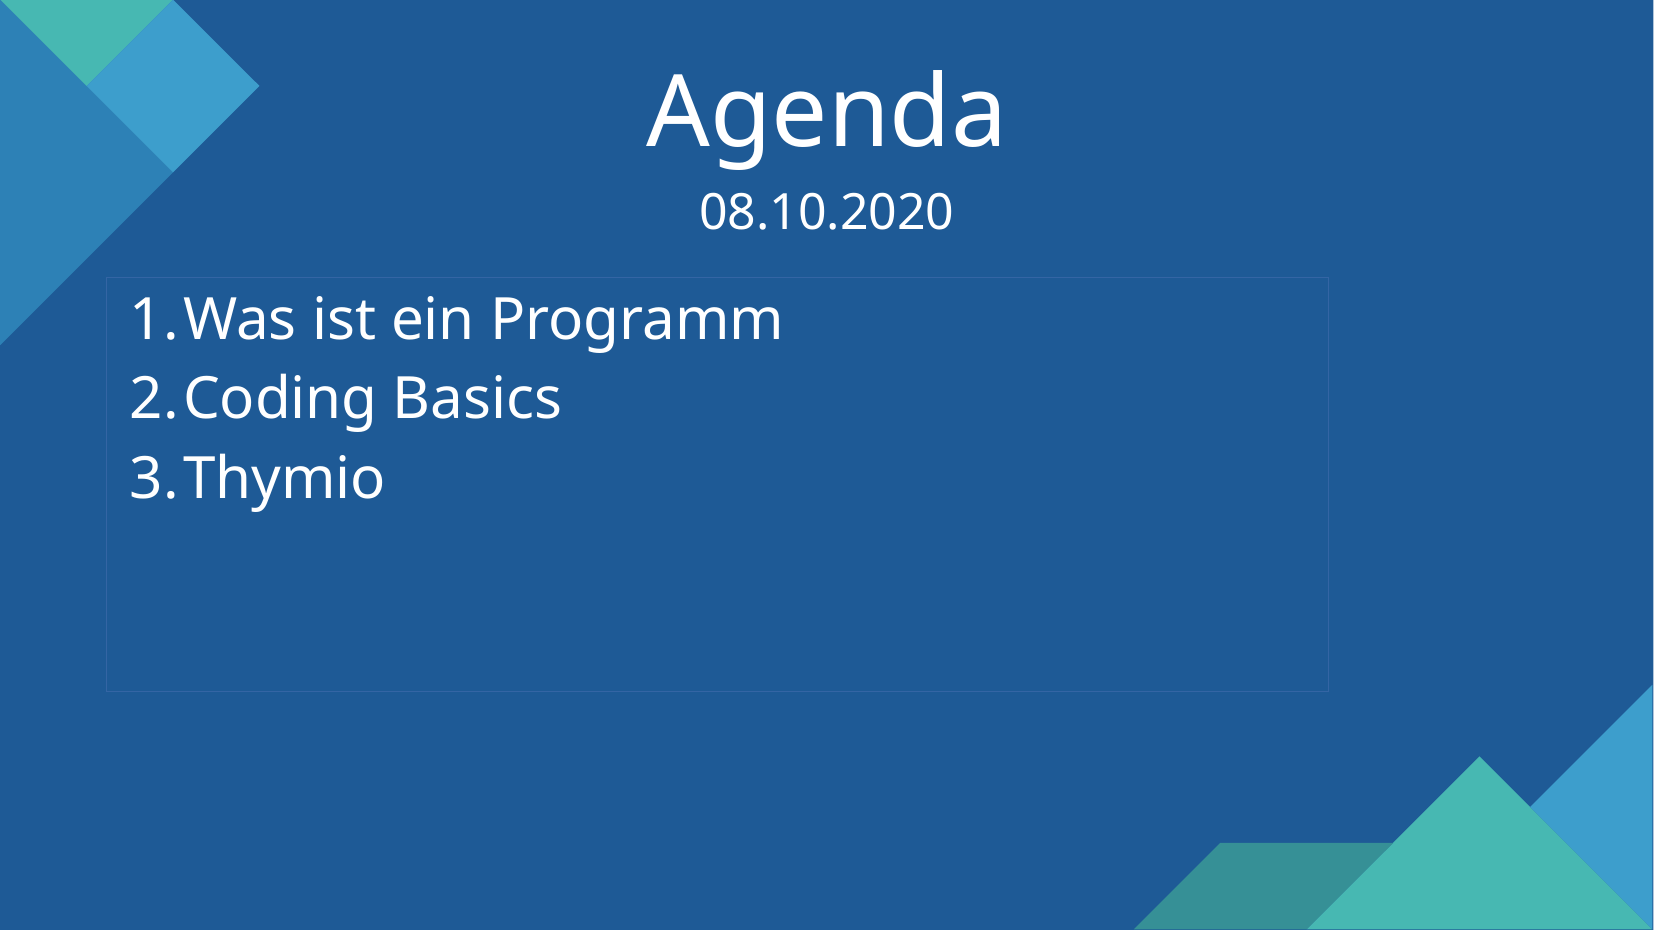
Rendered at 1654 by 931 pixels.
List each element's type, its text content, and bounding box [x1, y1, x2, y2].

title Agenda 08.10.2020 [59, 42, 1595, 242]
text_box Was ist ein Programm Coding Basics Thymio [106, 277, 1329, 692]
